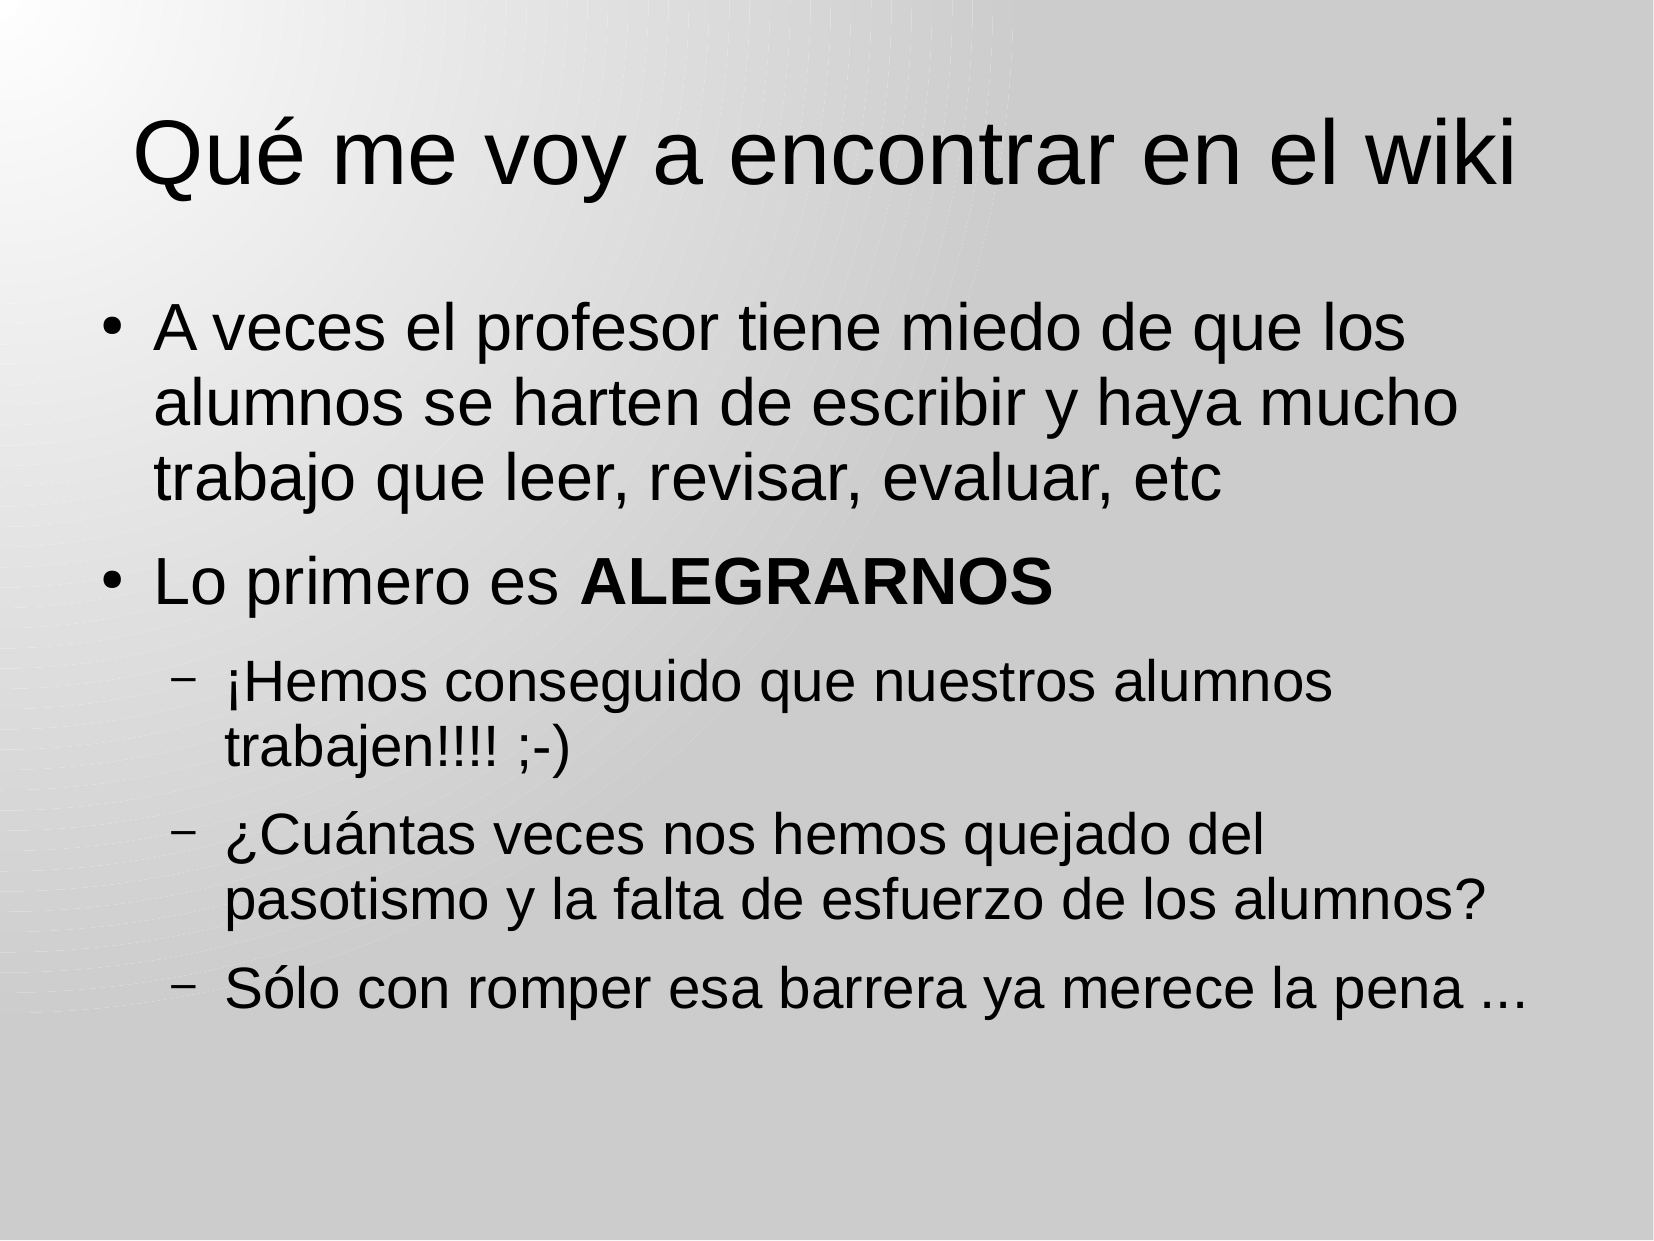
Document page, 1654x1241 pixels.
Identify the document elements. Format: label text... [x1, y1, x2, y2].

title Qué me voy a encontrar en el wiki [82, 49, 1571, 257]
list A veces el profesor tiene miedo de que los alumnos se harten de escribir y haya mucho trabajo que leer, revisar, evaluar, etc Lo primero es ALEGRARNOS ¡Hemos conseguido que nuestros alumnos trabajen!!!! ;-) ¿Cuántas veces nos hemos quejado del pasotismo y la falta de esfuerzo de los alumnos? Sólo con romper esa barrera ya merece la pena ... [82, 290, 1538, 1109]
